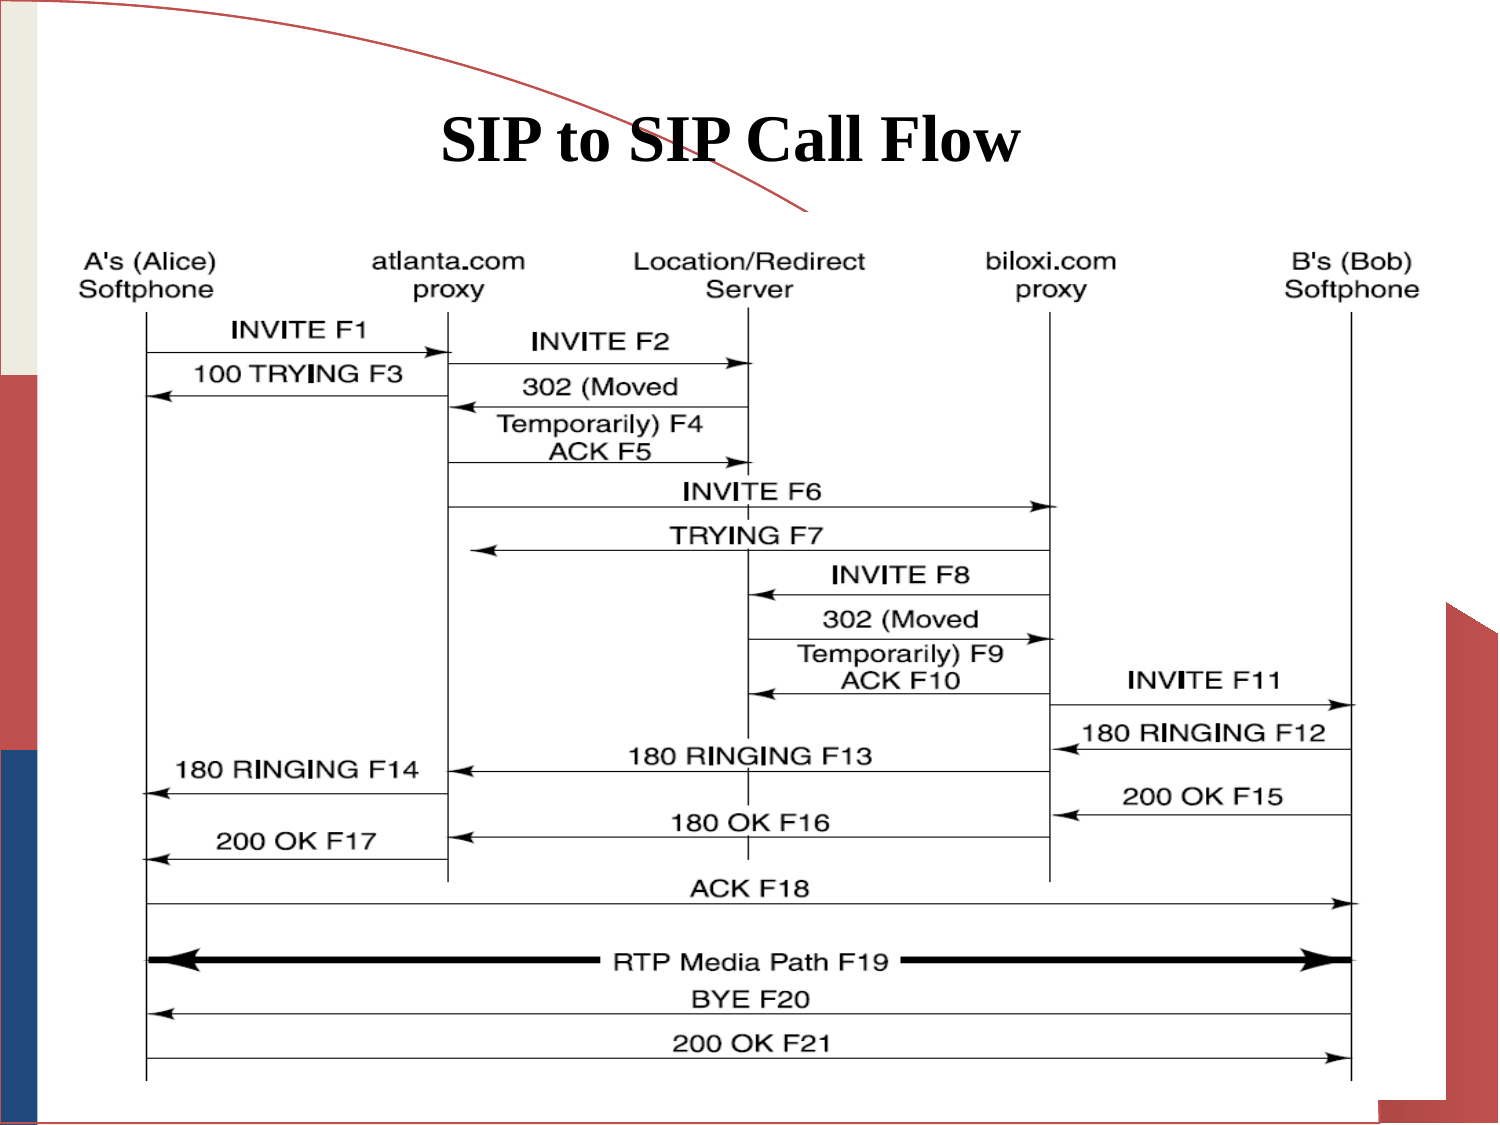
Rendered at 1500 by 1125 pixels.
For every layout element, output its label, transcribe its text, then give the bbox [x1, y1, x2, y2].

text_box SIP to SIP Call Flow [62, 87, 1400, 183]
picture [62, 212, 1446, 1100]
